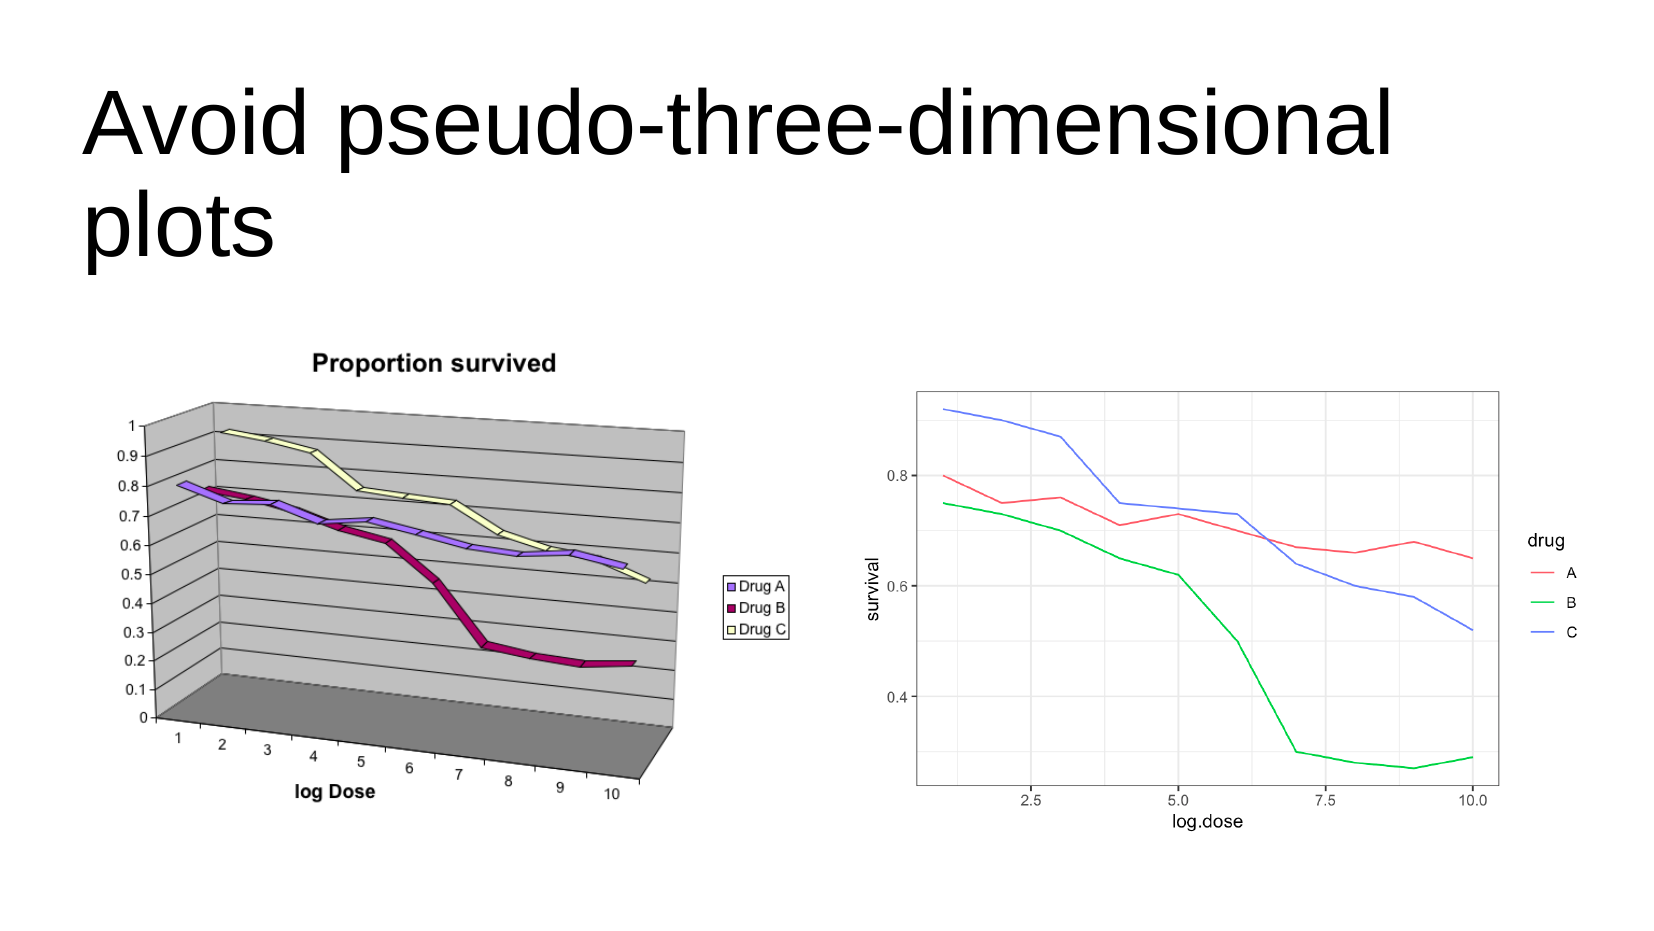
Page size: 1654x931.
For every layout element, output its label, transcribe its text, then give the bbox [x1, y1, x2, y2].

picture [75, 333, 796, 826]
picture [855, 382, 1596, 841]
title Avoid pseudo-three-dimensional plots [82, 71, 1571, 277]
